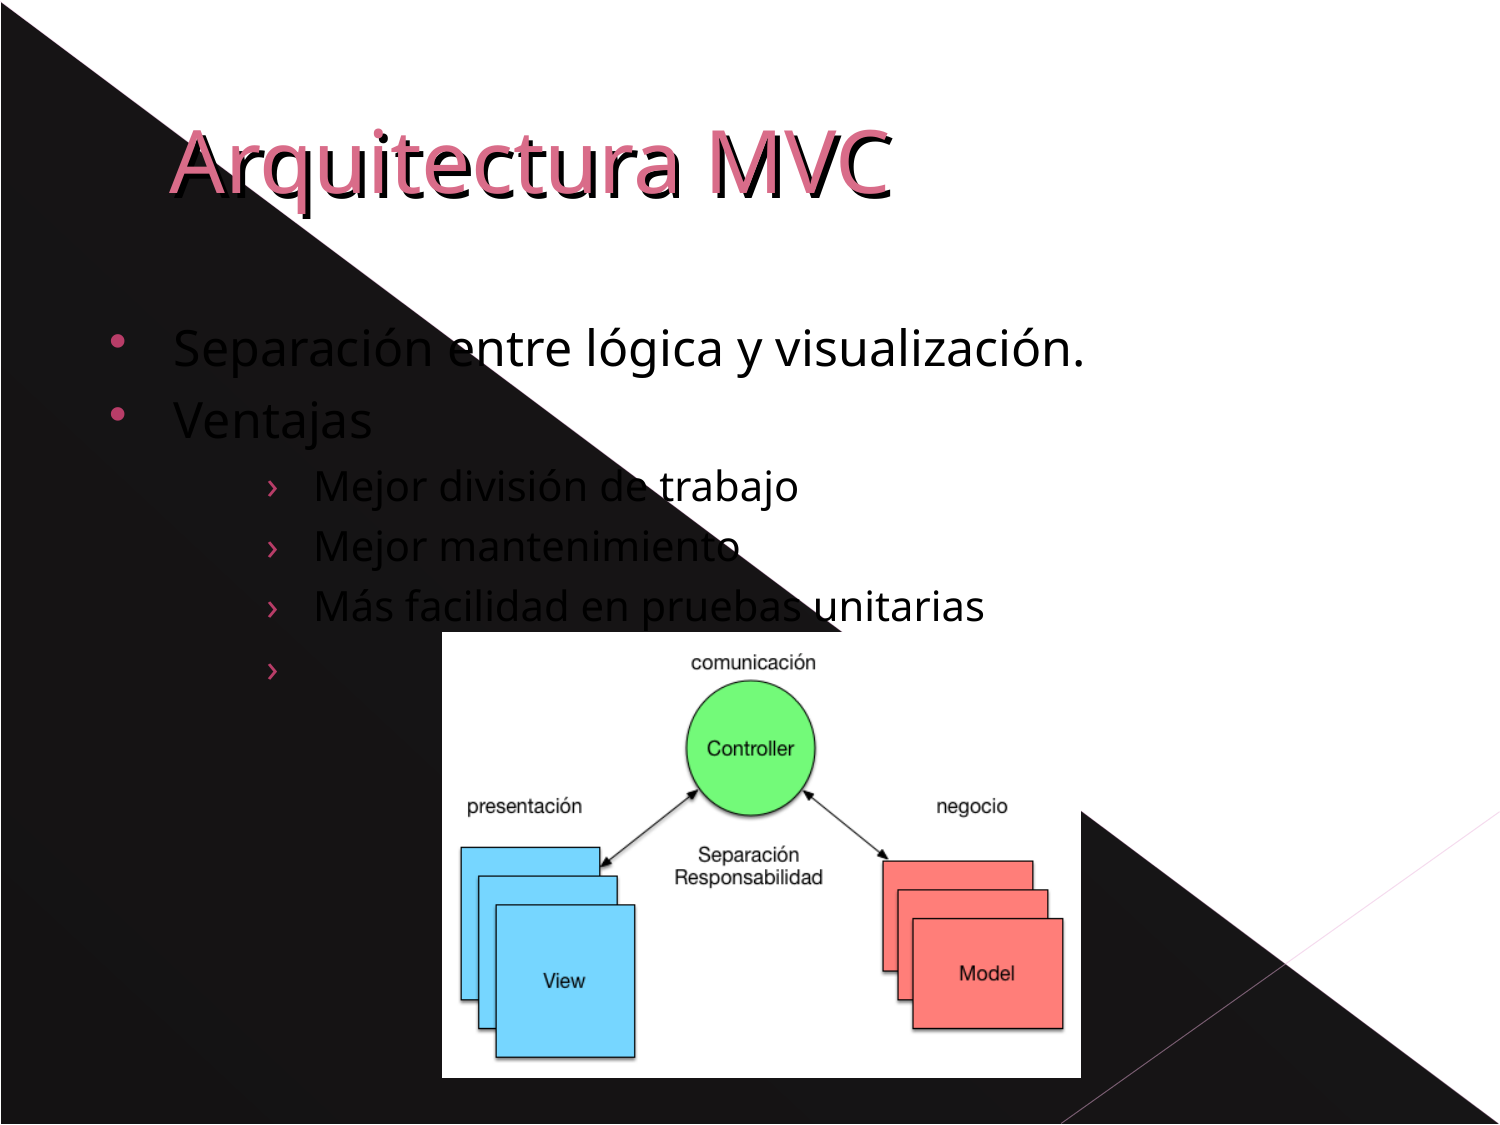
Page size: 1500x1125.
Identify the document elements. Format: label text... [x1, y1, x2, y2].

picture [442, 632, 1081, 1078]
title Arquitectura MVC [75, 43, 1426, 274]
list Separación entre lógica y visualización. Ventajas Mejor división de trabajo Mejor mantenimiento Más facilidad en pruebas unitarias [75, 308, 1426, 1059]
